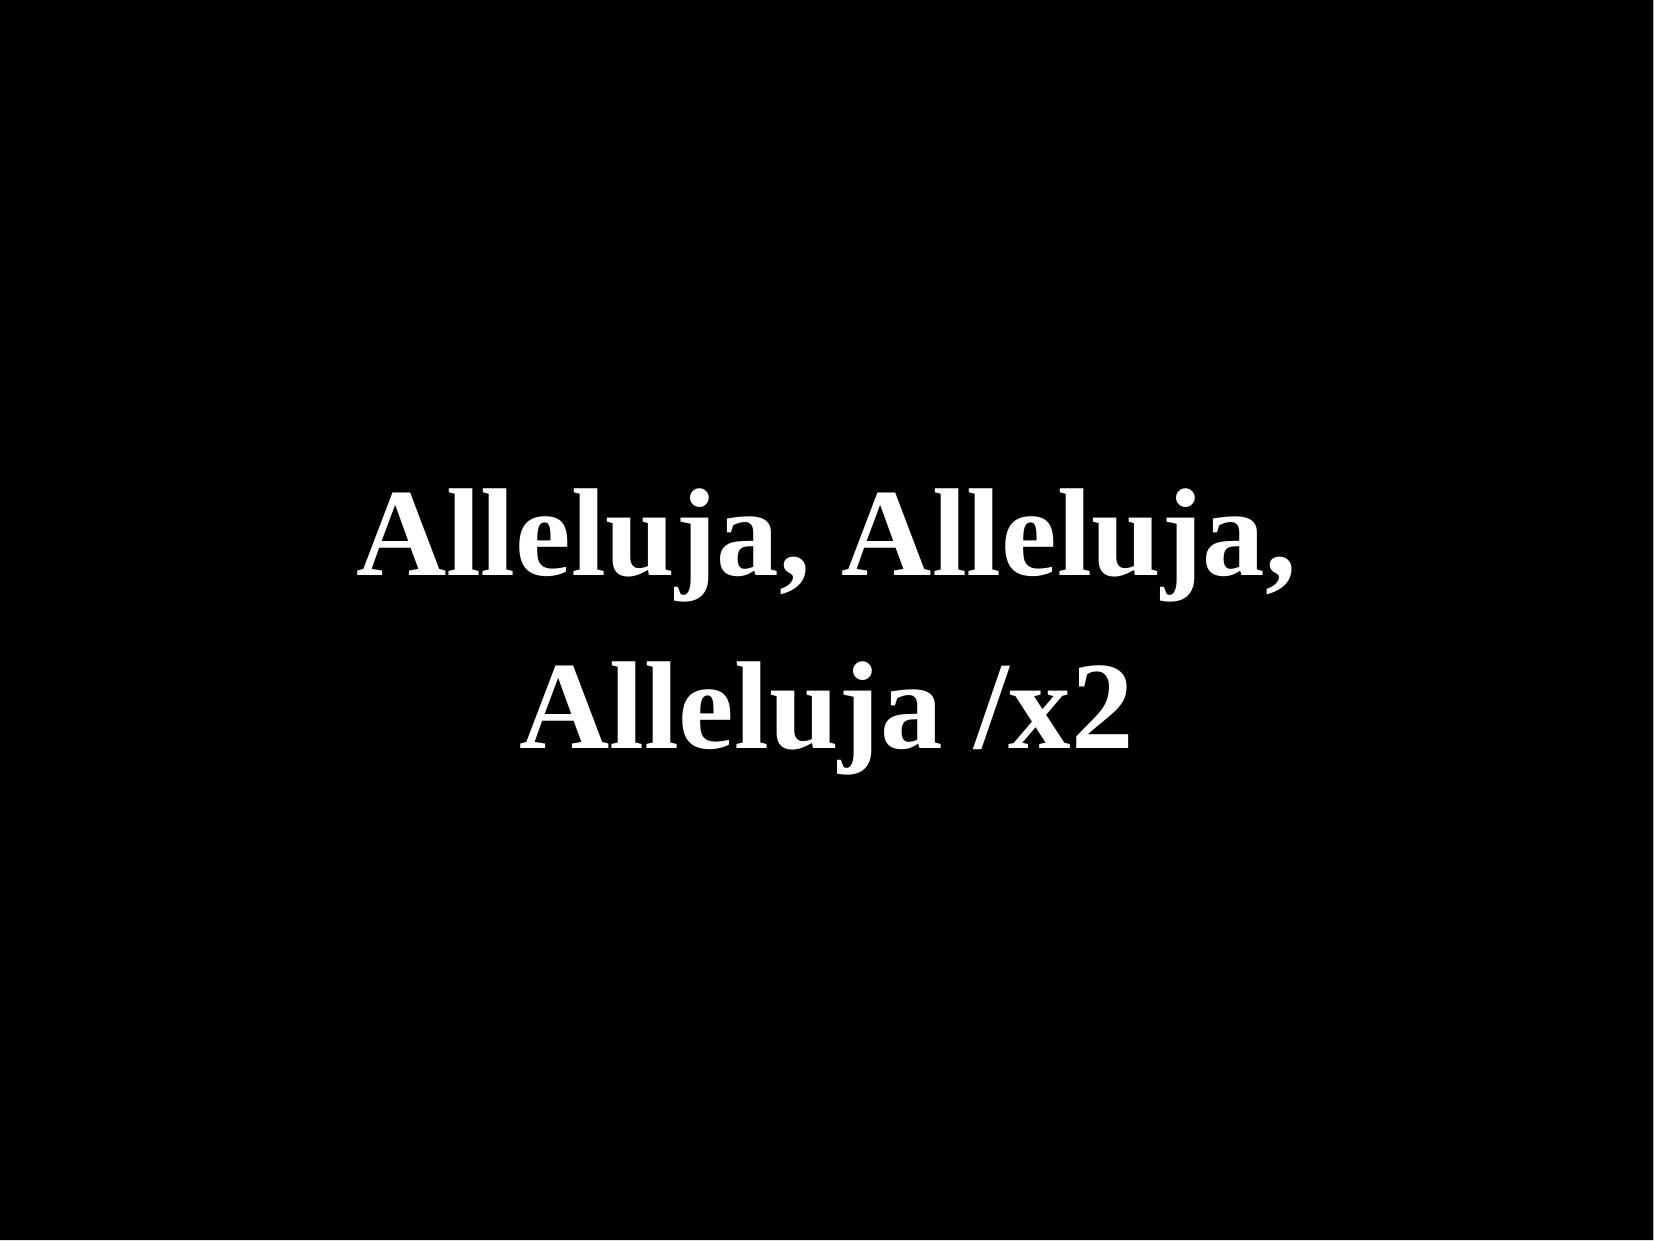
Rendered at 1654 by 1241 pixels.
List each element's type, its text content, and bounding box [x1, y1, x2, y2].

title Alleluja, Alleluja, ppp Alleluja /x2 [0, 0, 1654, 1241]
